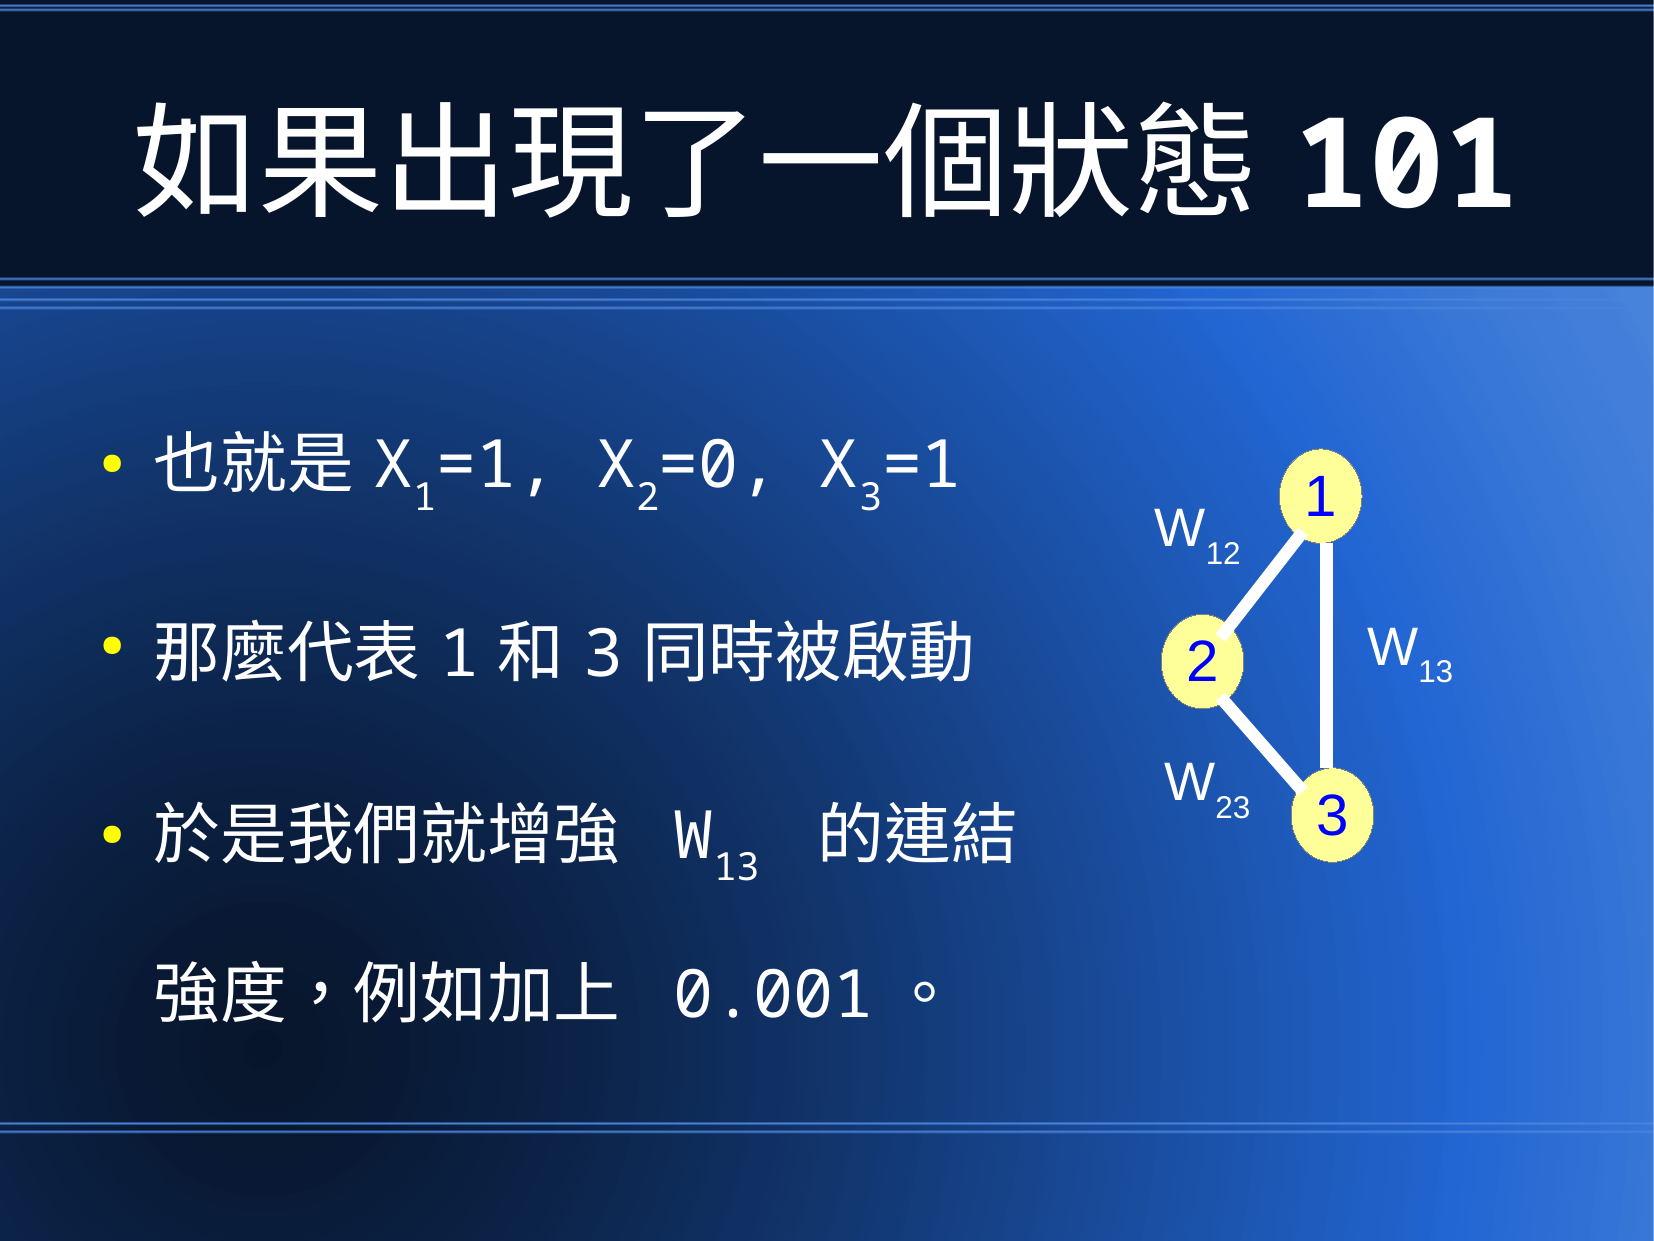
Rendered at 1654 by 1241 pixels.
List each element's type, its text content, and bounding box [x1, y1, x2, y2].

text_box W12 [1139, 490, 1256, 579]
list 也就是X1=1, X2=0, X3=1 那麼代表1和3同時被啟動 於是我們就增強 W13 的連結強度，例如加上 0.001。 [82, 355, 1028, 1241]
title 如果出現了一個狀態101 [82, 49, 1571, 257]
text_box 2 [1161, 614, 1244, 709]
text_box W13 [1352, 608, 1469, 697]
picture [0, 0, 1654, 1241]
text_box 1 [1279, 448, 1363, 544]
text_box W23 [1149, 744, 1266, 833]
text_box 3 [1291, 767, 1374, 863]
